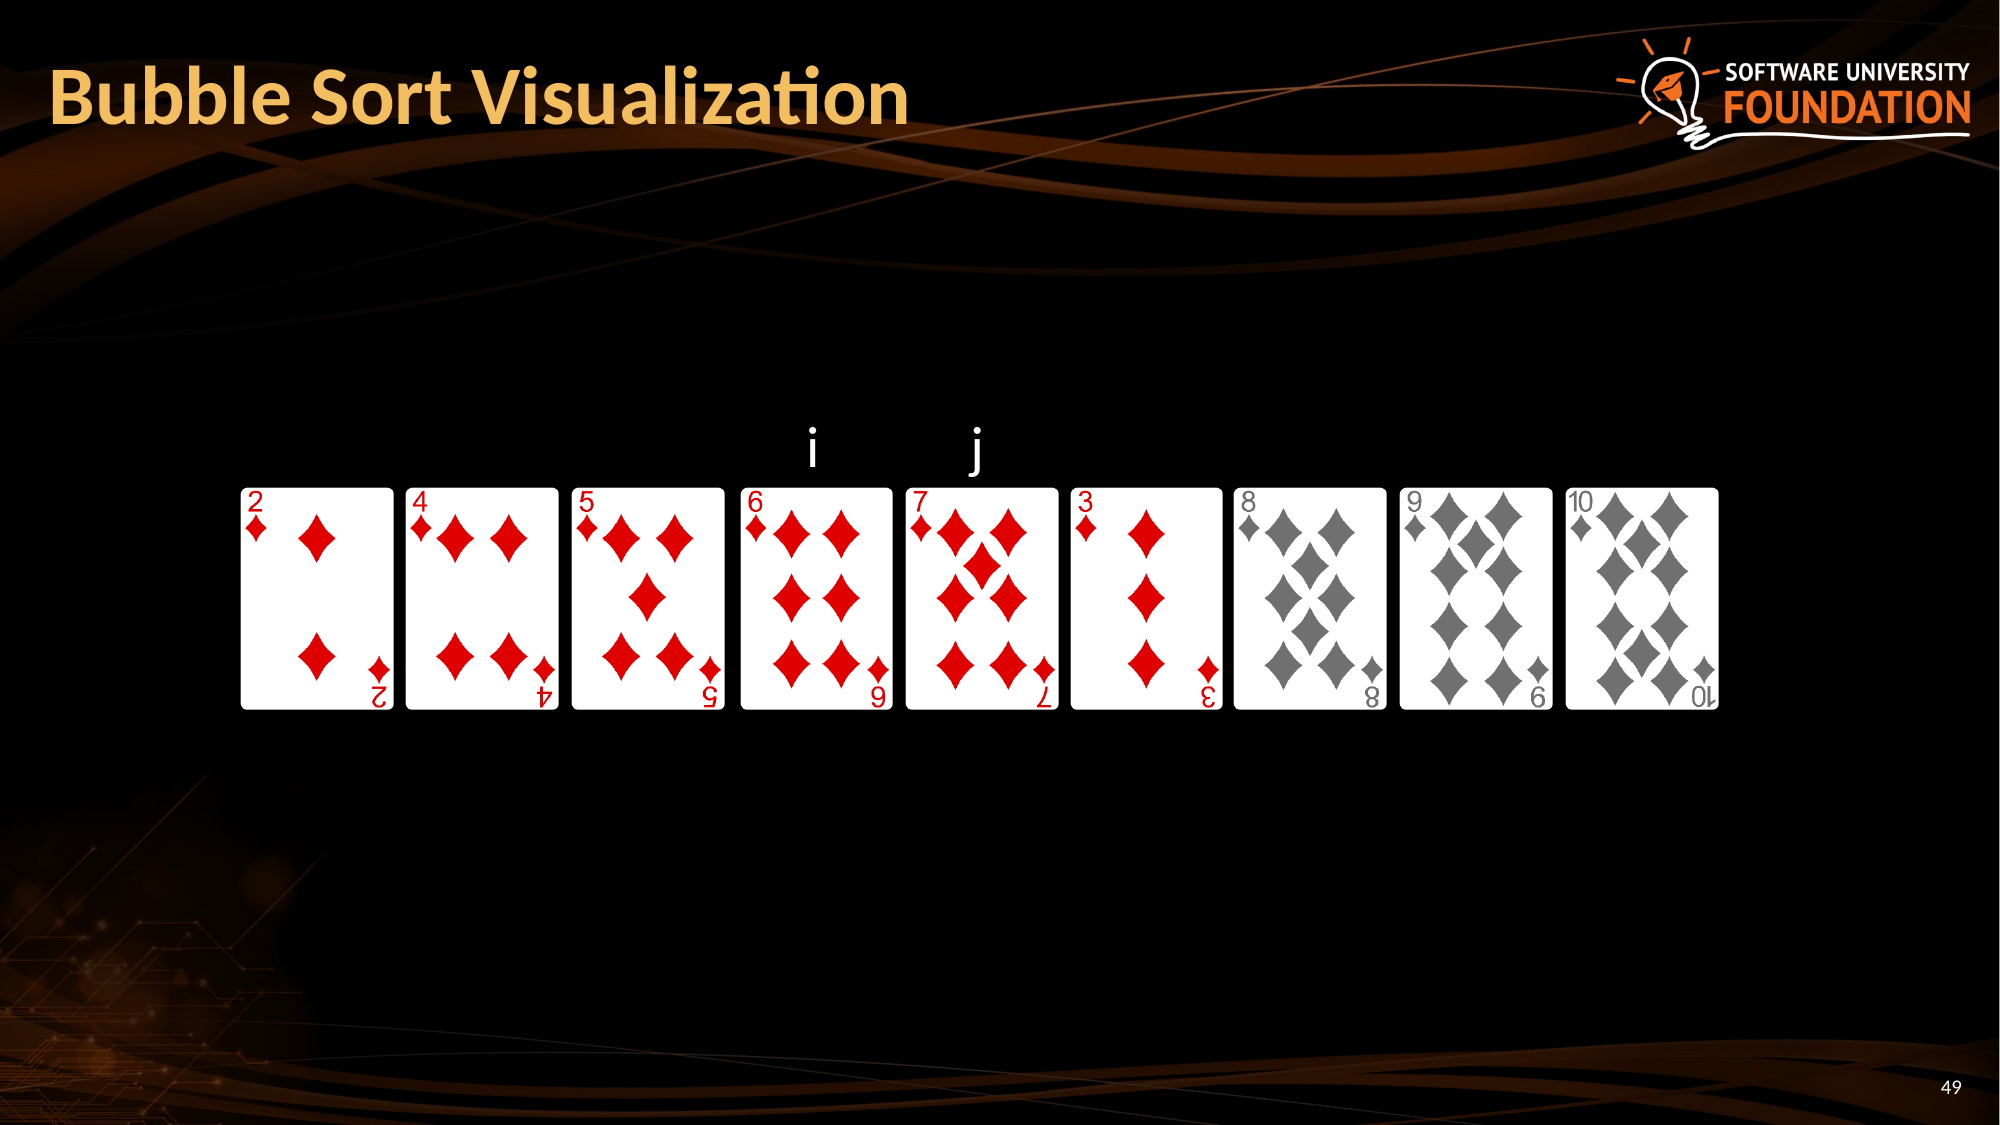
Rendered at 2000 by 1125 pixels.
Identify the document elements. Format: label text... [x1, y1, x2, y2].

title Bubble Sort Visualization [30, 6, 1602, 189]
slide_number <number> [1897, 1070, 1968, 1103]
picture [0, 0, 2000, 1125]
text_box j [955, 401, 1000, 487]
text_box i [792, 401, 836, 487]
